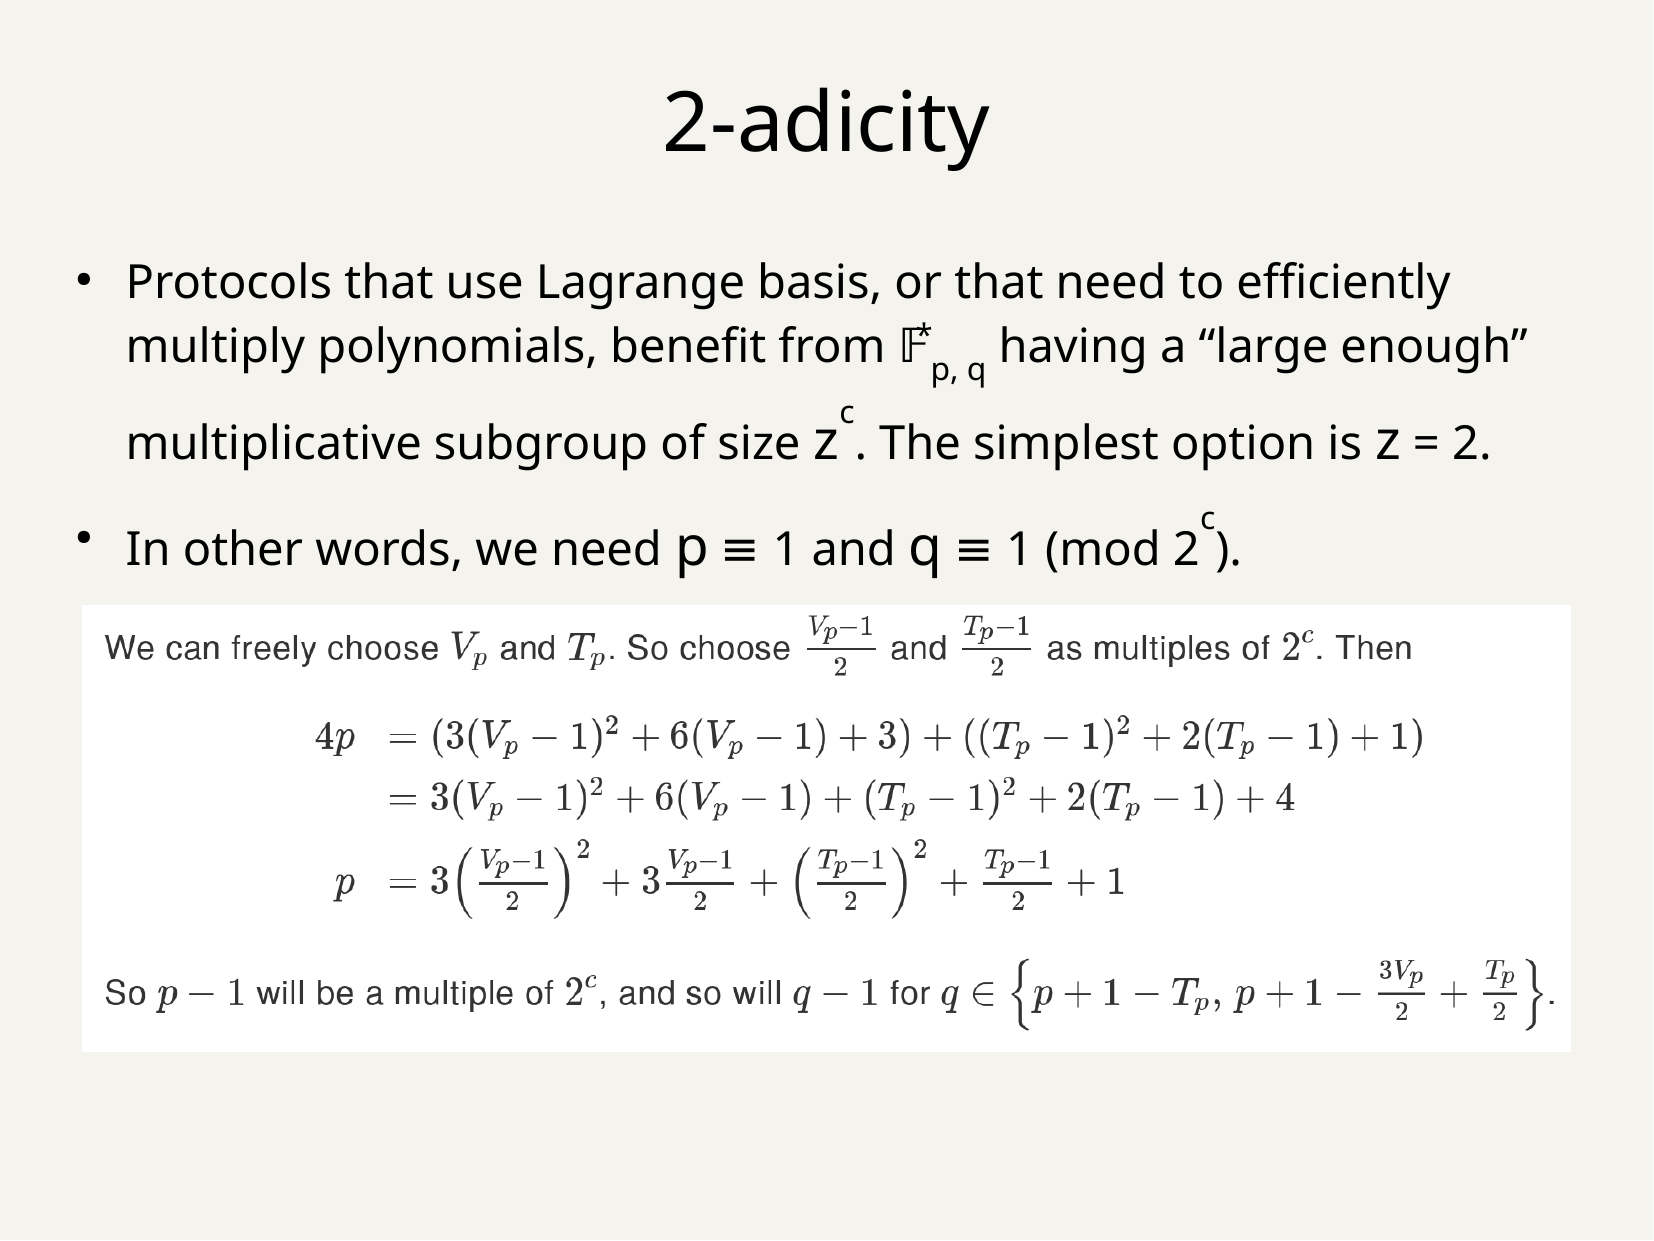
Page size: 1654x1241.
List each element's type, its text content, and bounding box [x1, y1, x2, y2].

picture [82, 605, 1571, 1052]
list Protocols that use Lagrange basis, or that need to efficiently multiply polynomials, benefit from 𝔽p, q having a “large enough” multiplicative subgroup of size zc. The simplest option is z = 2. In other words, we need p ≡ 1 and q ≡ 1 (mod 2c). [59, 248, 1560, 638]
list * [856, 312, 965, 356]
title 2-adicity [82, 49, 1571, 189]
